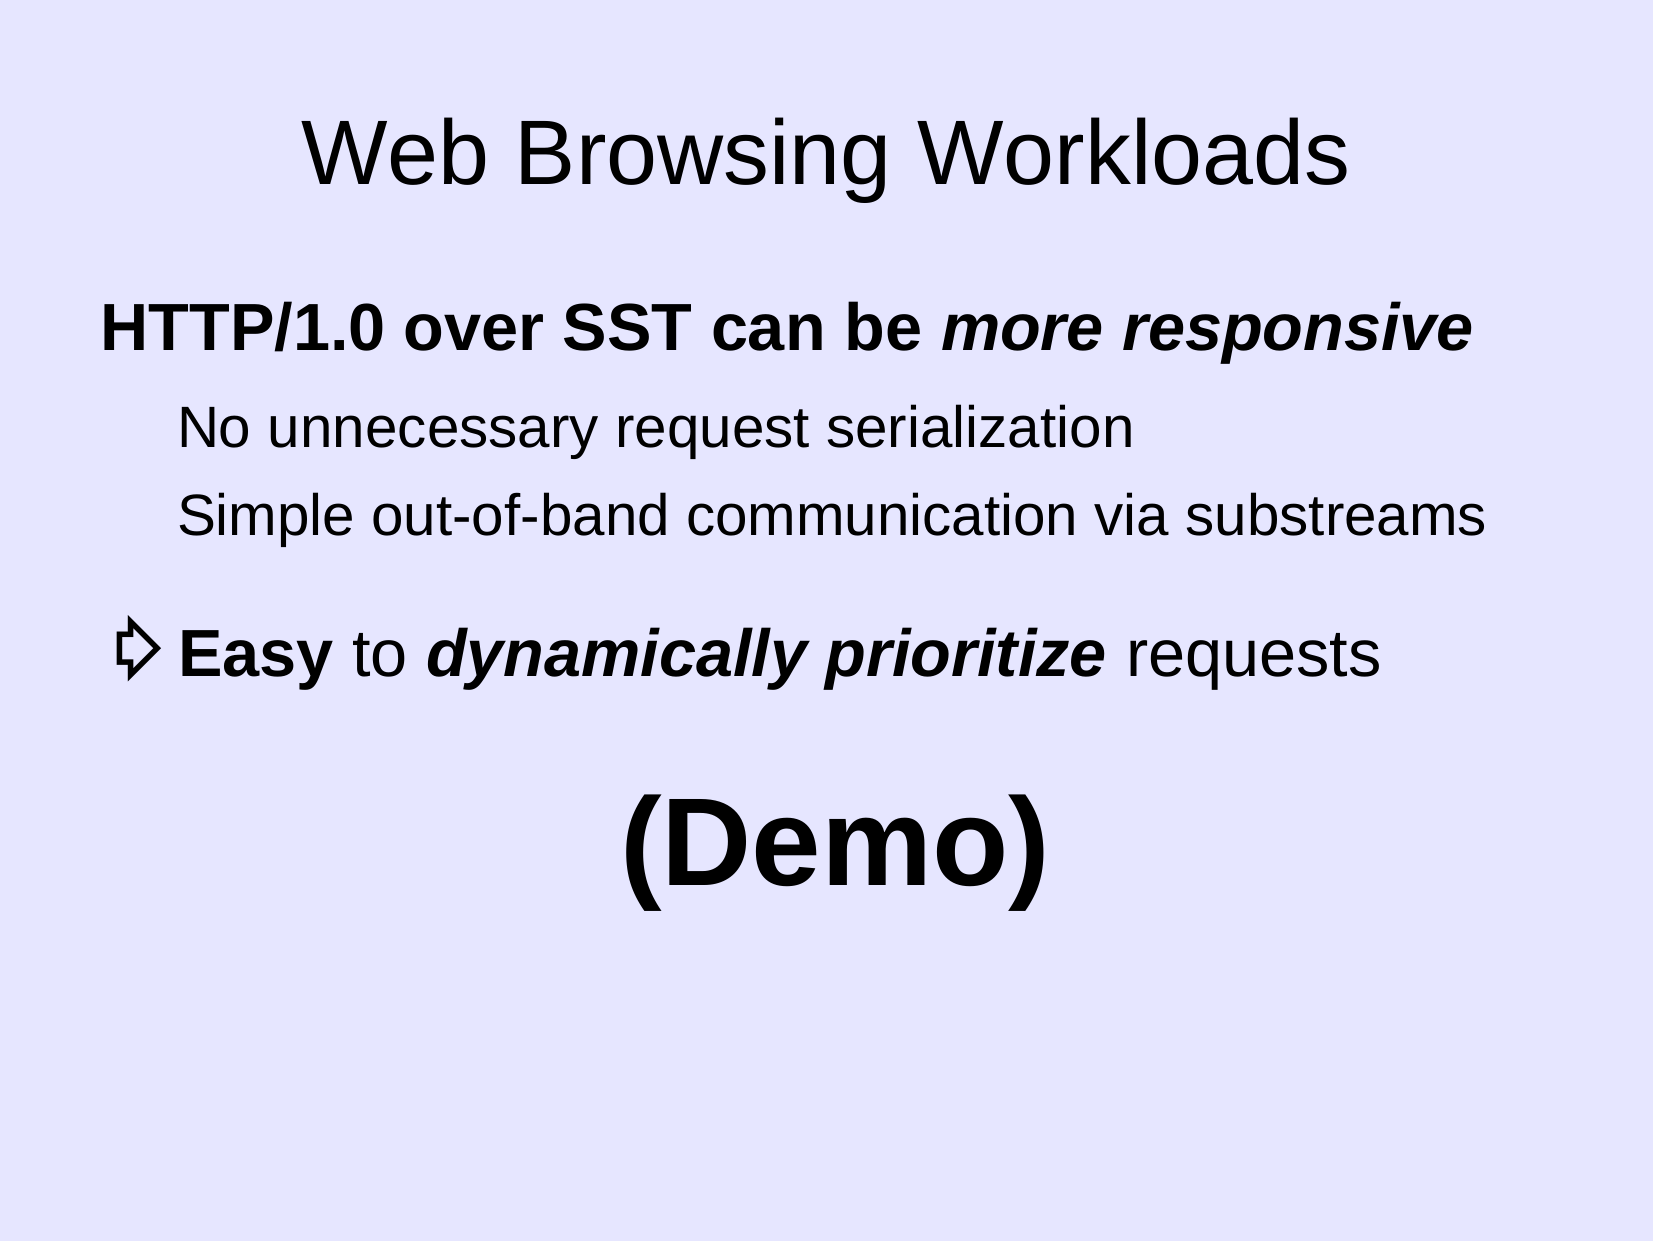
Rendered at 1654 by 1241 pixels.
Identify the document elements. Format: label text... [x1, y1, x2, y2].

title Web Browsing Workloads [82, 56, 1571, 250]
list HTTP/1.0 over SST can be more responsive No unnecessary request serialization Simple out-of-band communication via substreams ⇨Easy to dynamically prioritize requests (Demo) [82, 290, 1571, 1095]
